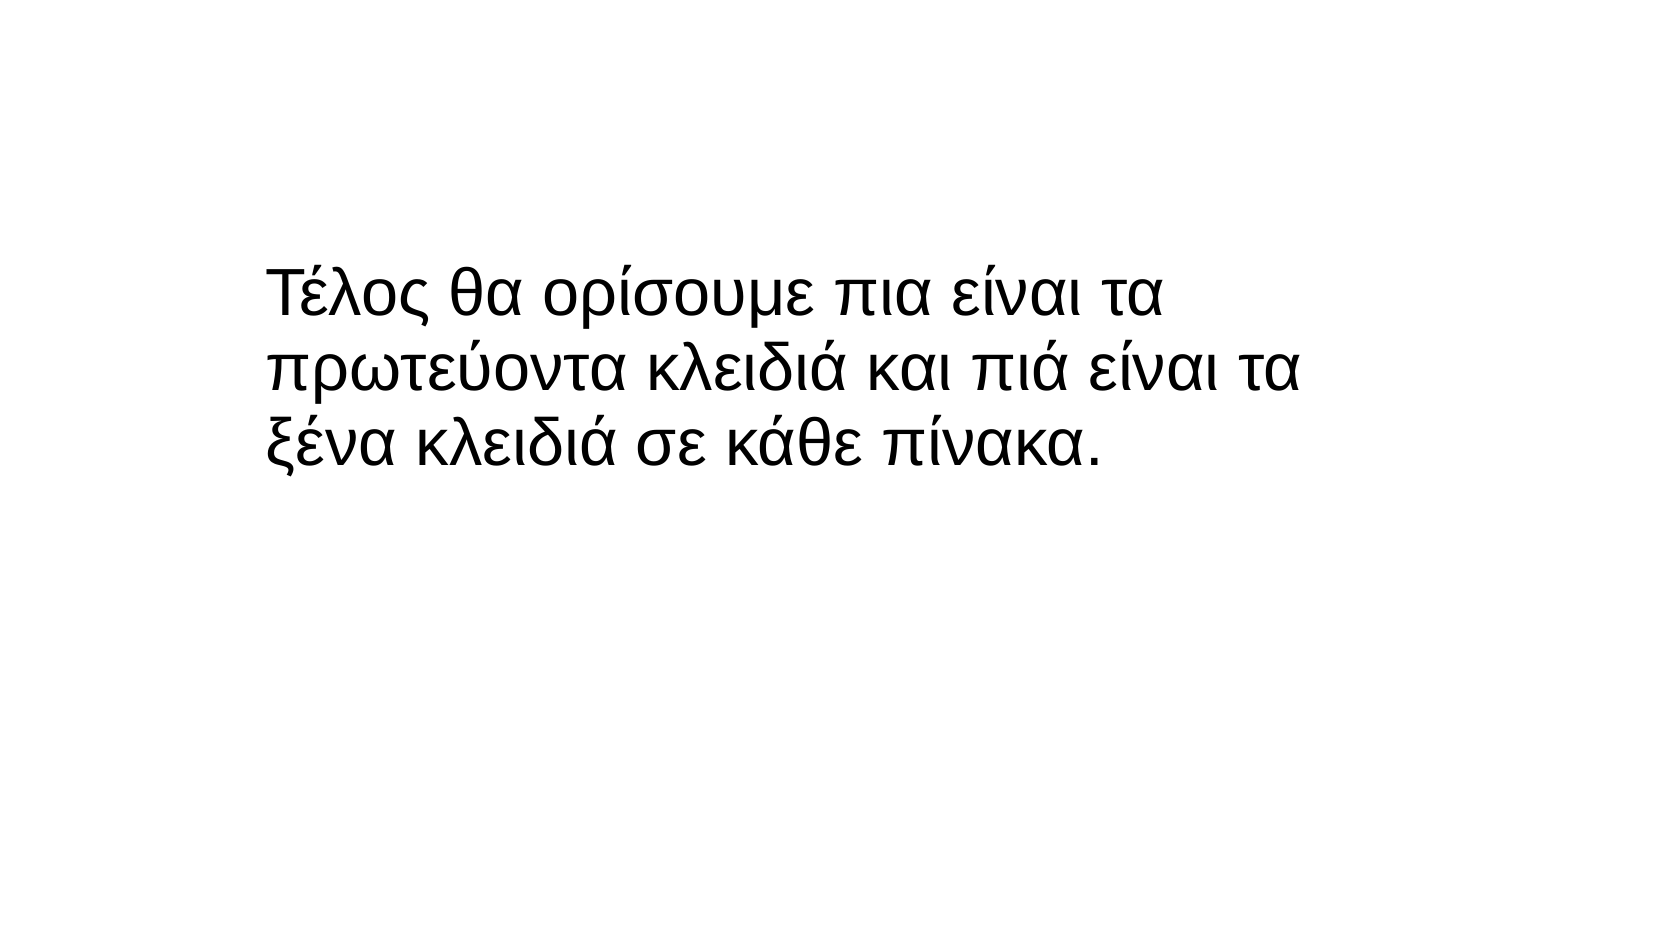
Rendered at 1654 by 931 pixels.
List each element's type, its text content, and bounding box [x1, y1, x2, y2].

list Τέλος θα ορίσουμε πια είναι τα πρωτεύοντα κλειδιά και πιά είναι τα ξένα κλειδιά σε κάθε πίνακα. [195, 255, 1426, 601]
